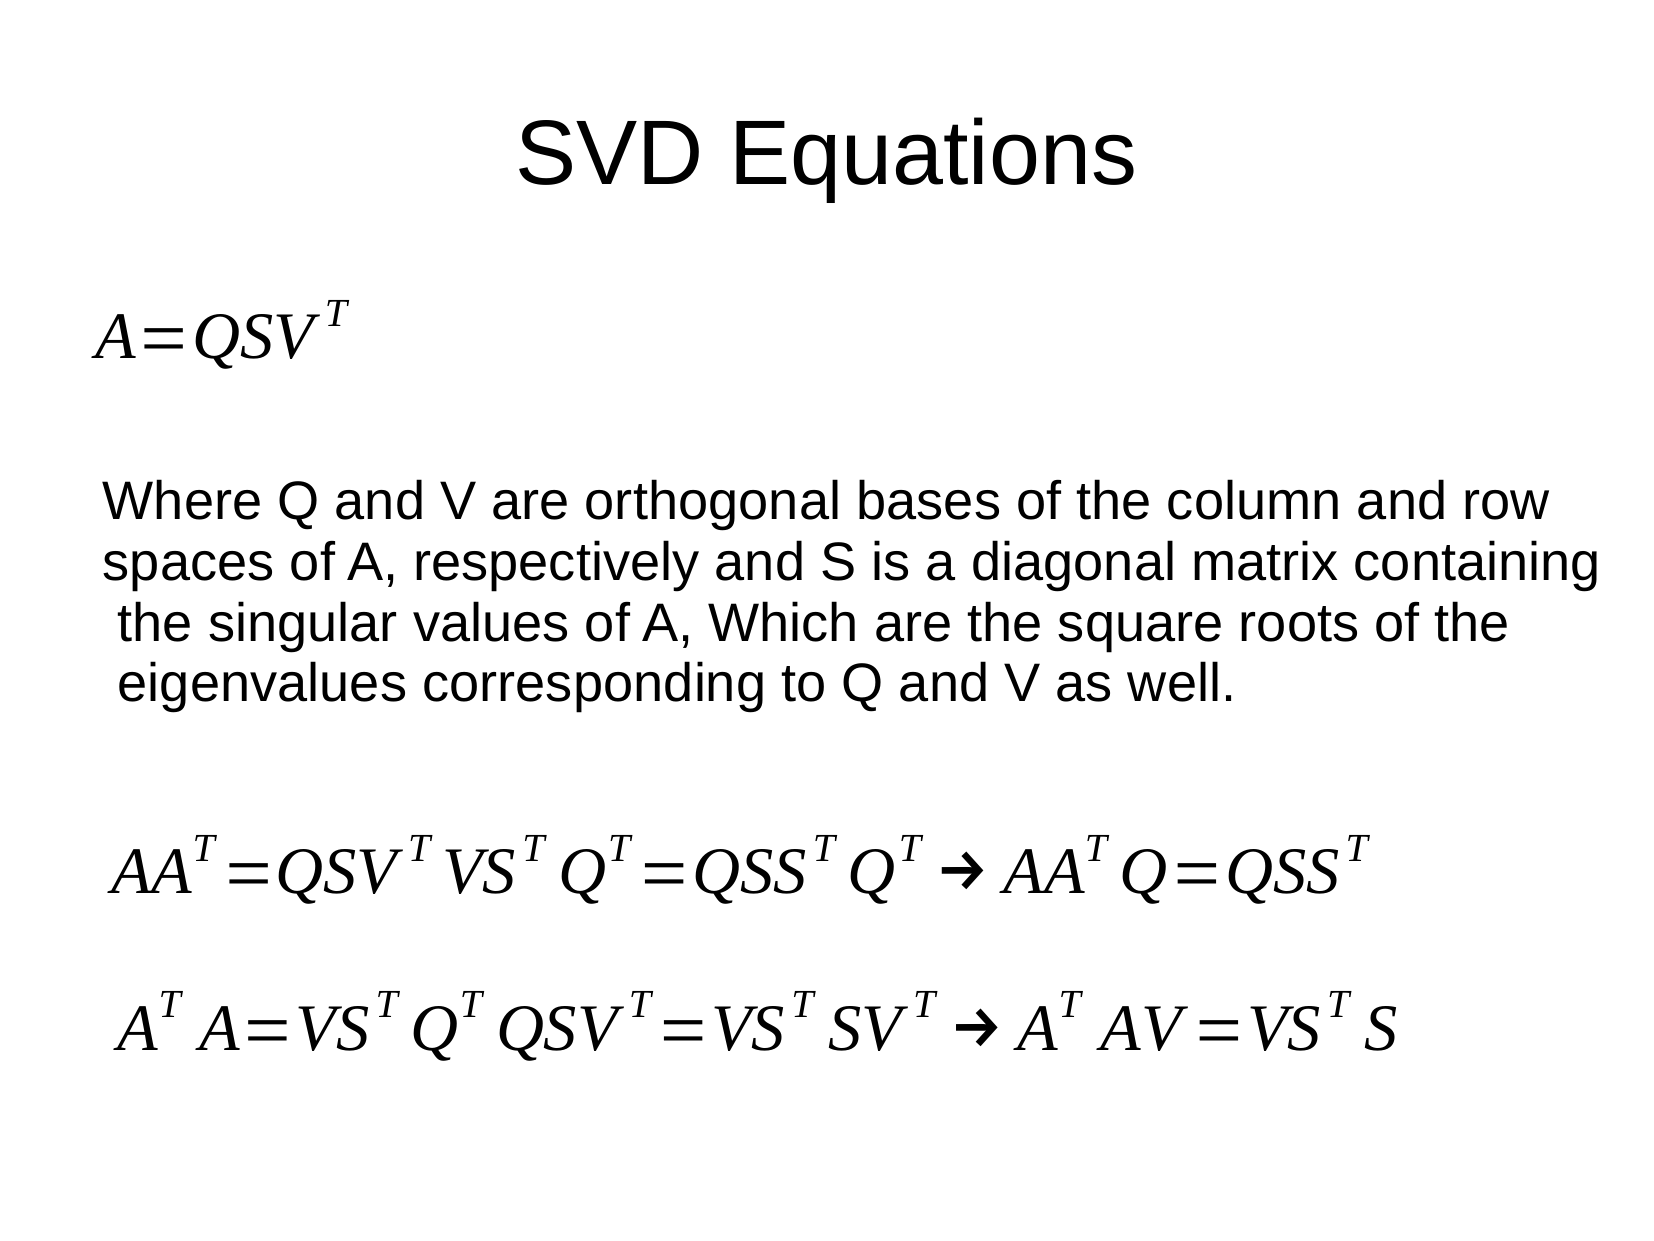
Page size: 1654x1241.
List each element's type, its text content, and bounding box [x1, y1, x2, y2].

chart [98, 825, 1381, 909]
text_box Where Q and V are orthogonal bases of the column and row spaces of A, respectively and S is a diagonal matrix containing the singular values of A, Which are the square roots of the eigenvalues corresponding to Q and V as well. [87, 463, 1618, 721]
chart [105, 981, 1411, 1066]
title SVD Equations [82, 49, 1571, 257]
chart [82, 290, 358, 374]
